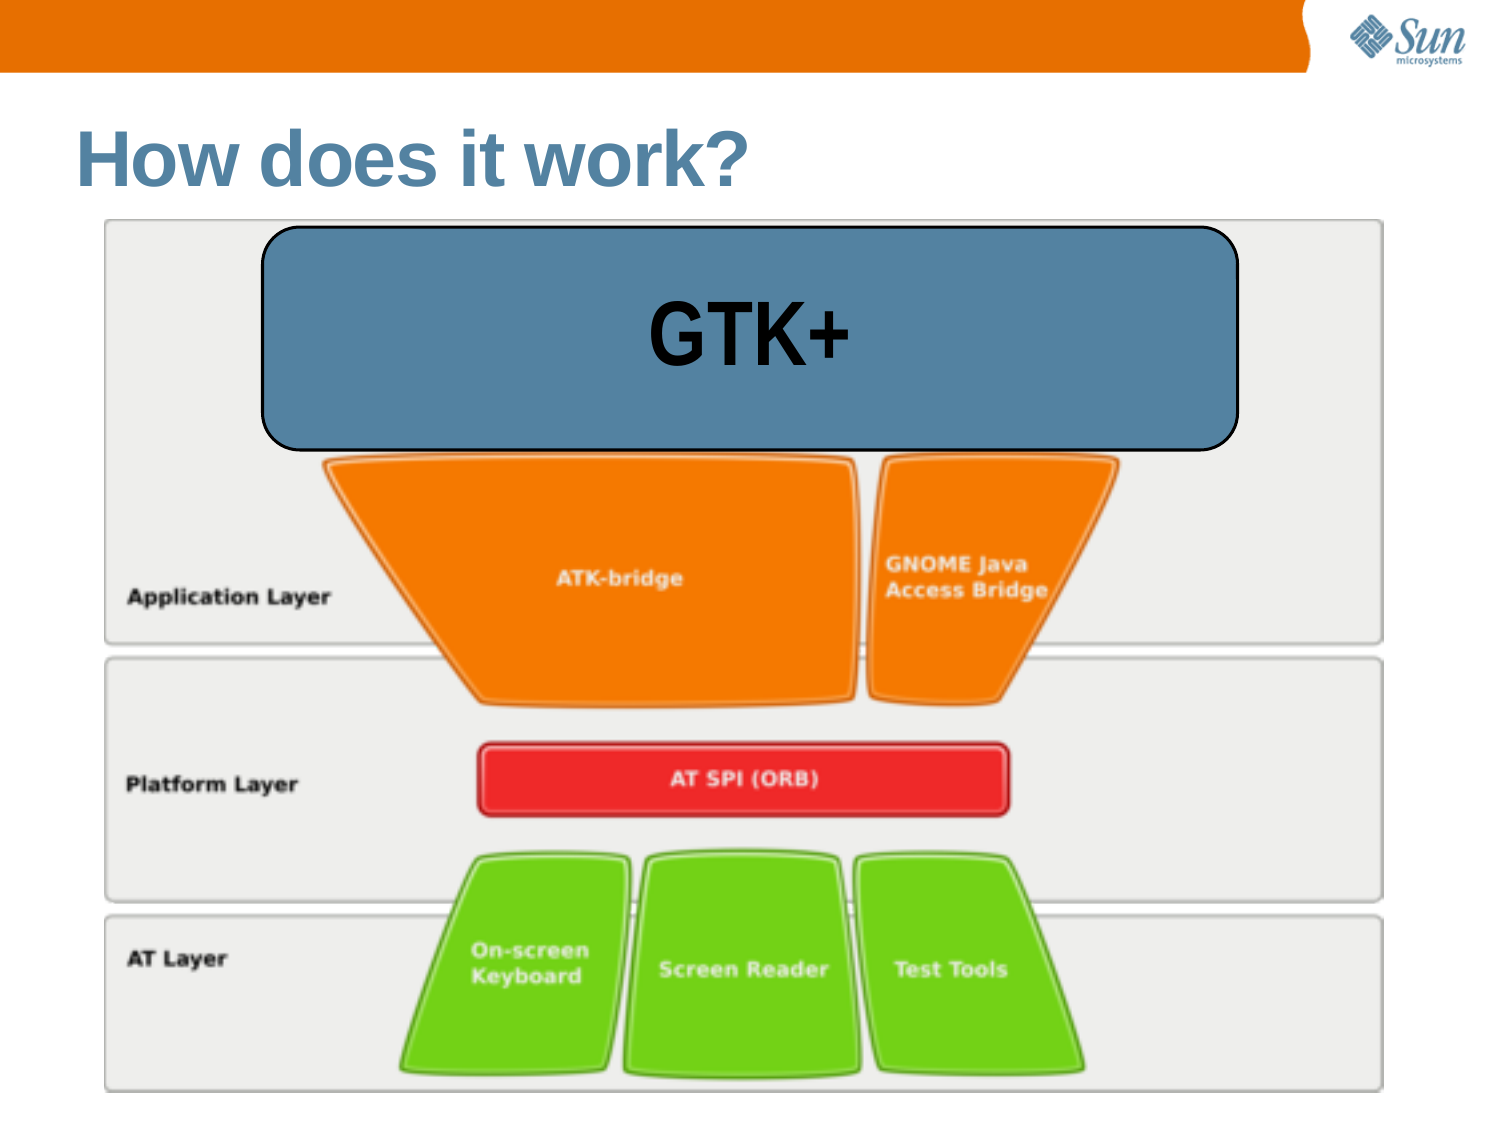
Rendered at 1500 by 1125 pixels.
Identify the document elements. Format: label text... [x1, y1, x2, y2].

picture [0, 0, 1500, 75]
title How does it work? [75, 122, 1438, 228]
picture [104, 219, 1384, 1093]
text_box GTK+ [262, 227, 1238, 451]
